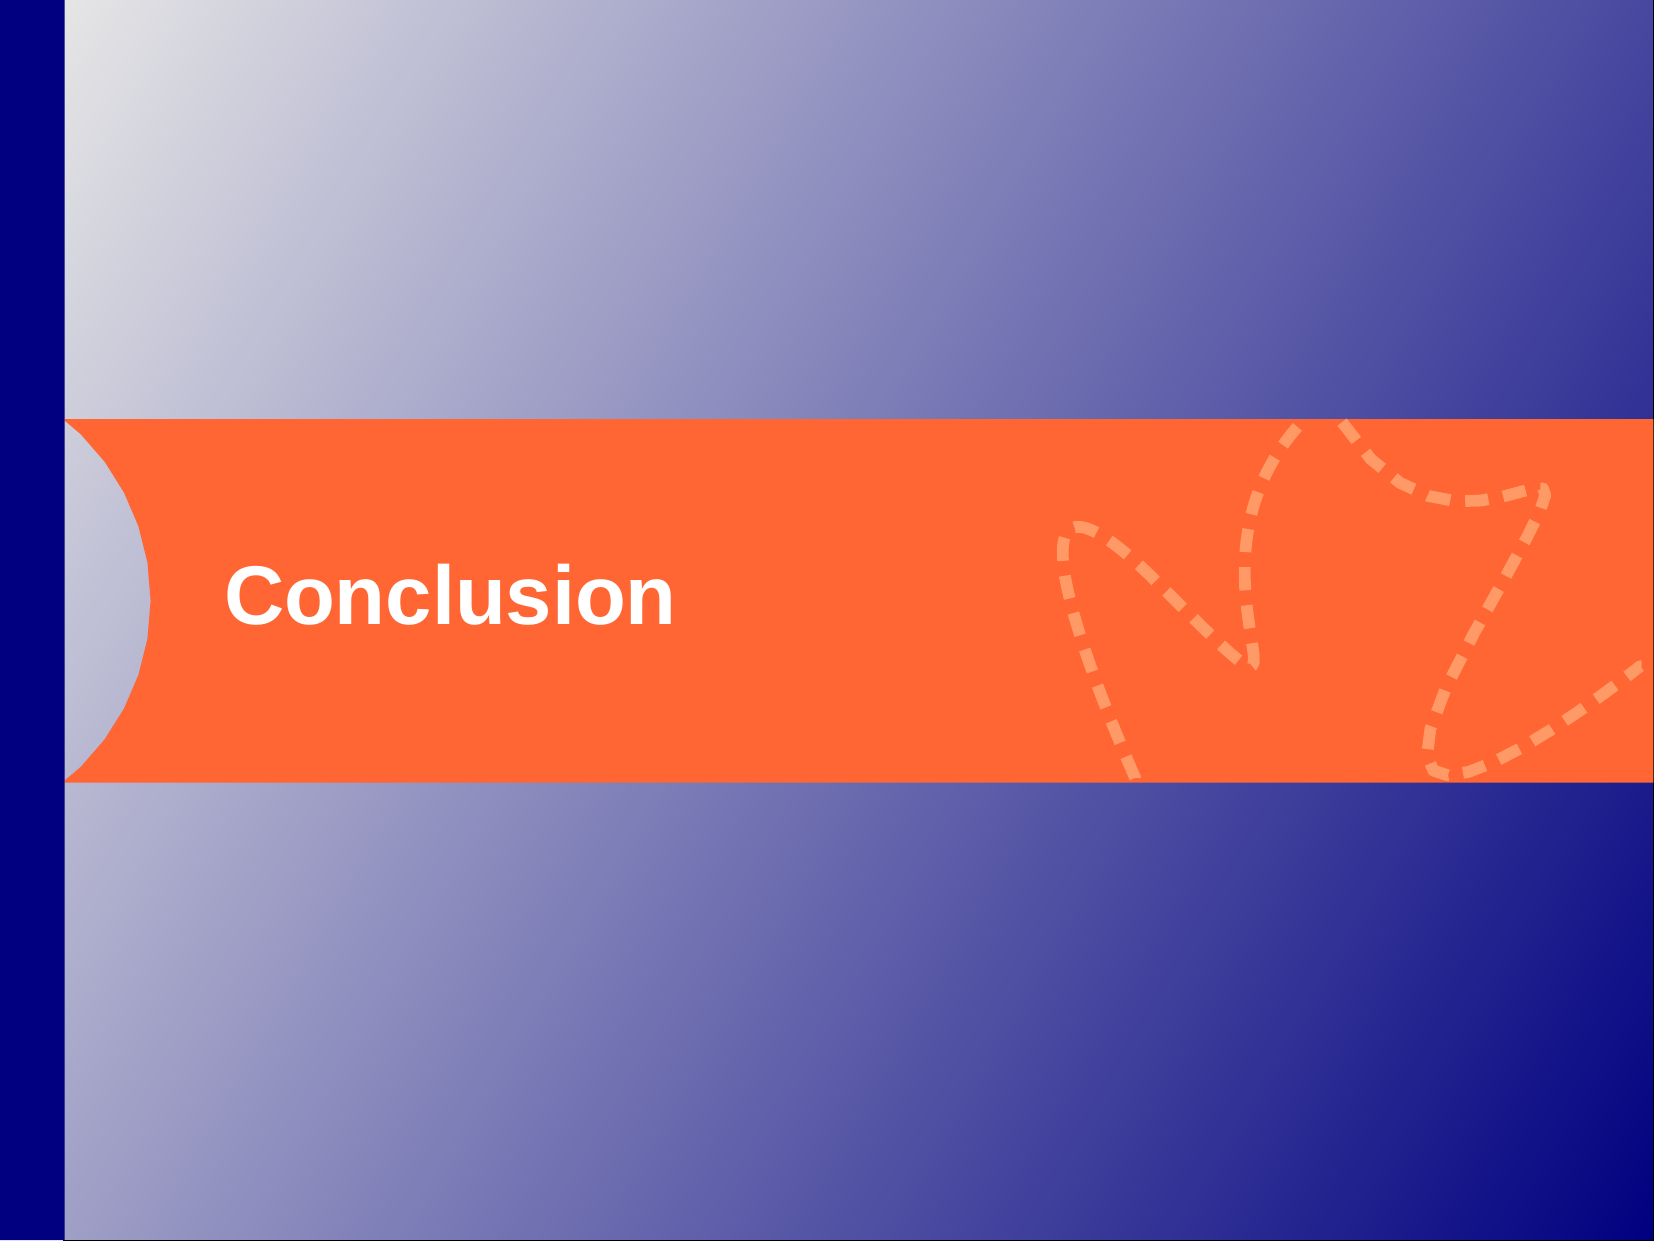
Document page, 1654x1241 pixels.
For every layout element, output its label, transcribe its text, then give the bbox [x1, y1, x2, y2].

title Conclusion [224, 497, 1093, 704]
